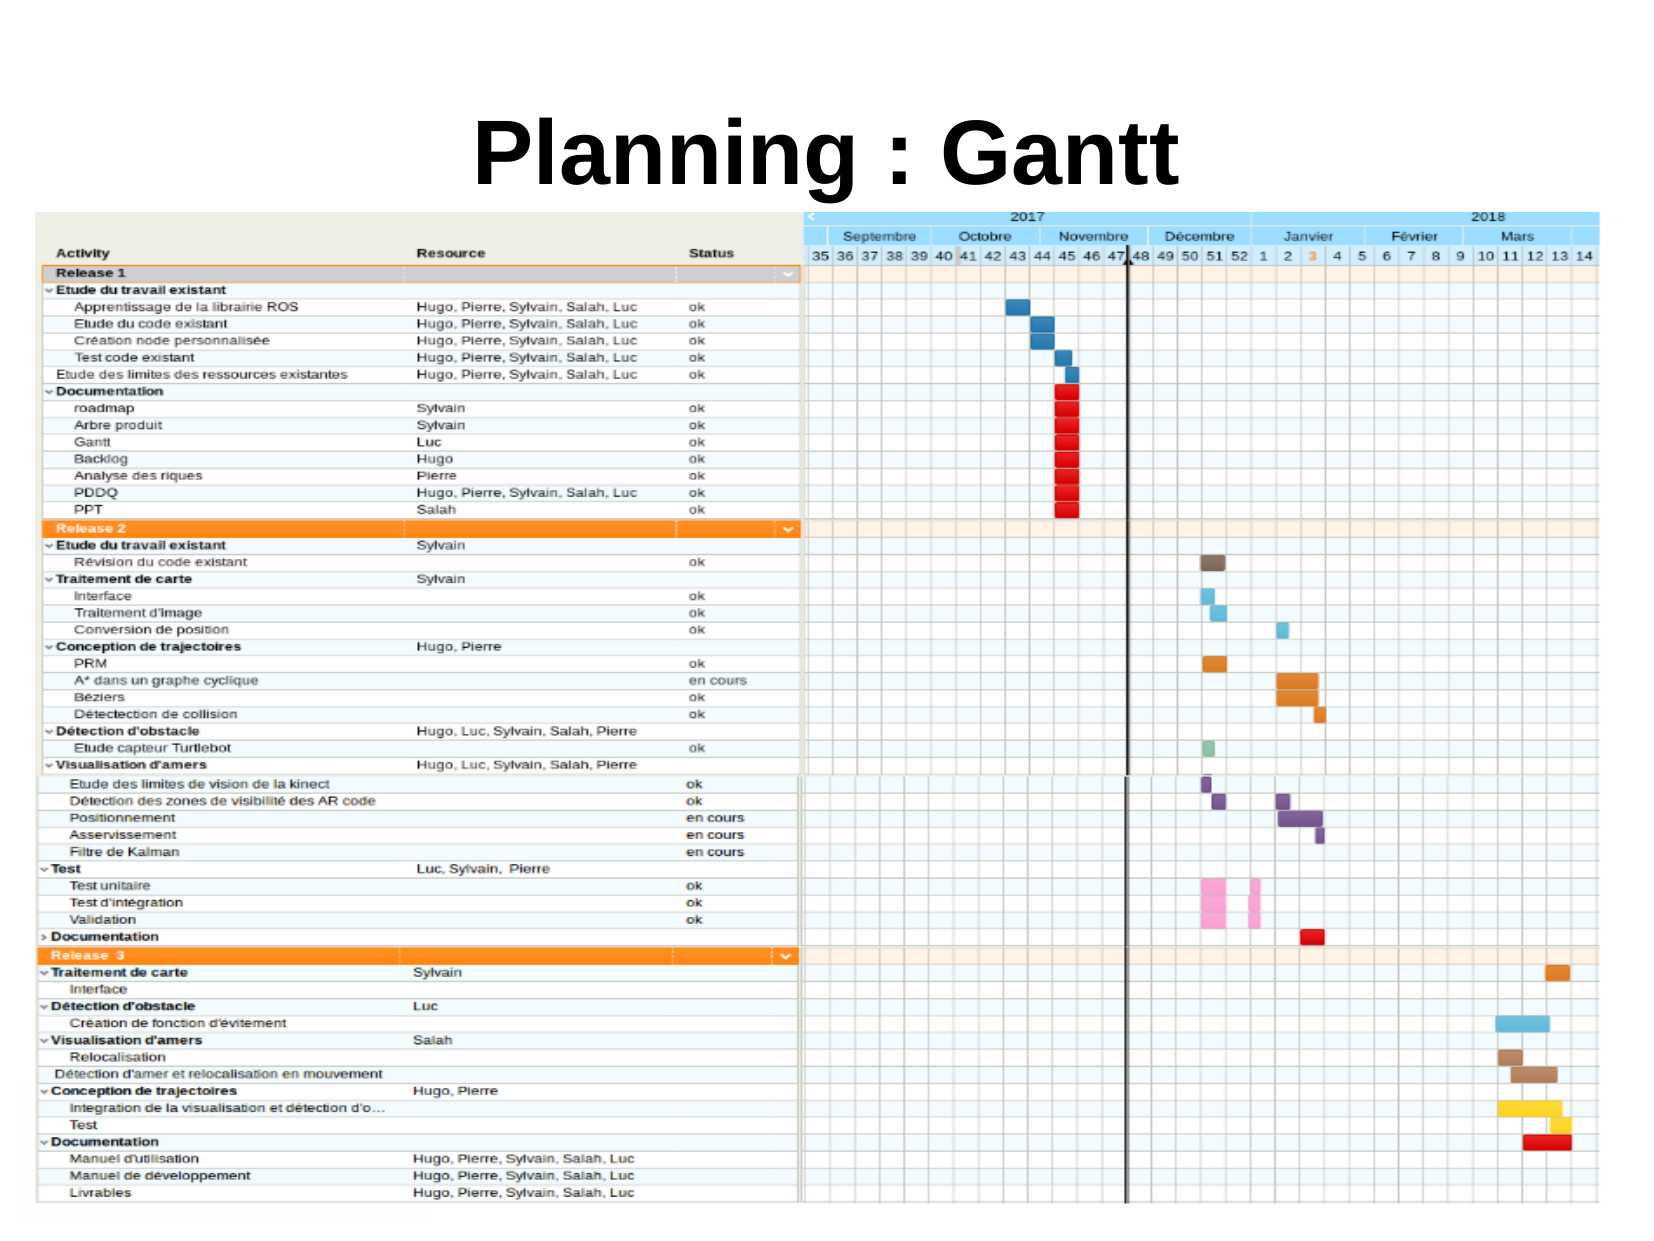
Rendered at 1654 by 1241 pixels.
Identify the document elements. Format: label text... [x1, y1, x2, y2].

picture [23, 212, 1607, 1217]
title Planning : Gantt [82, 49, 1571, 212]
